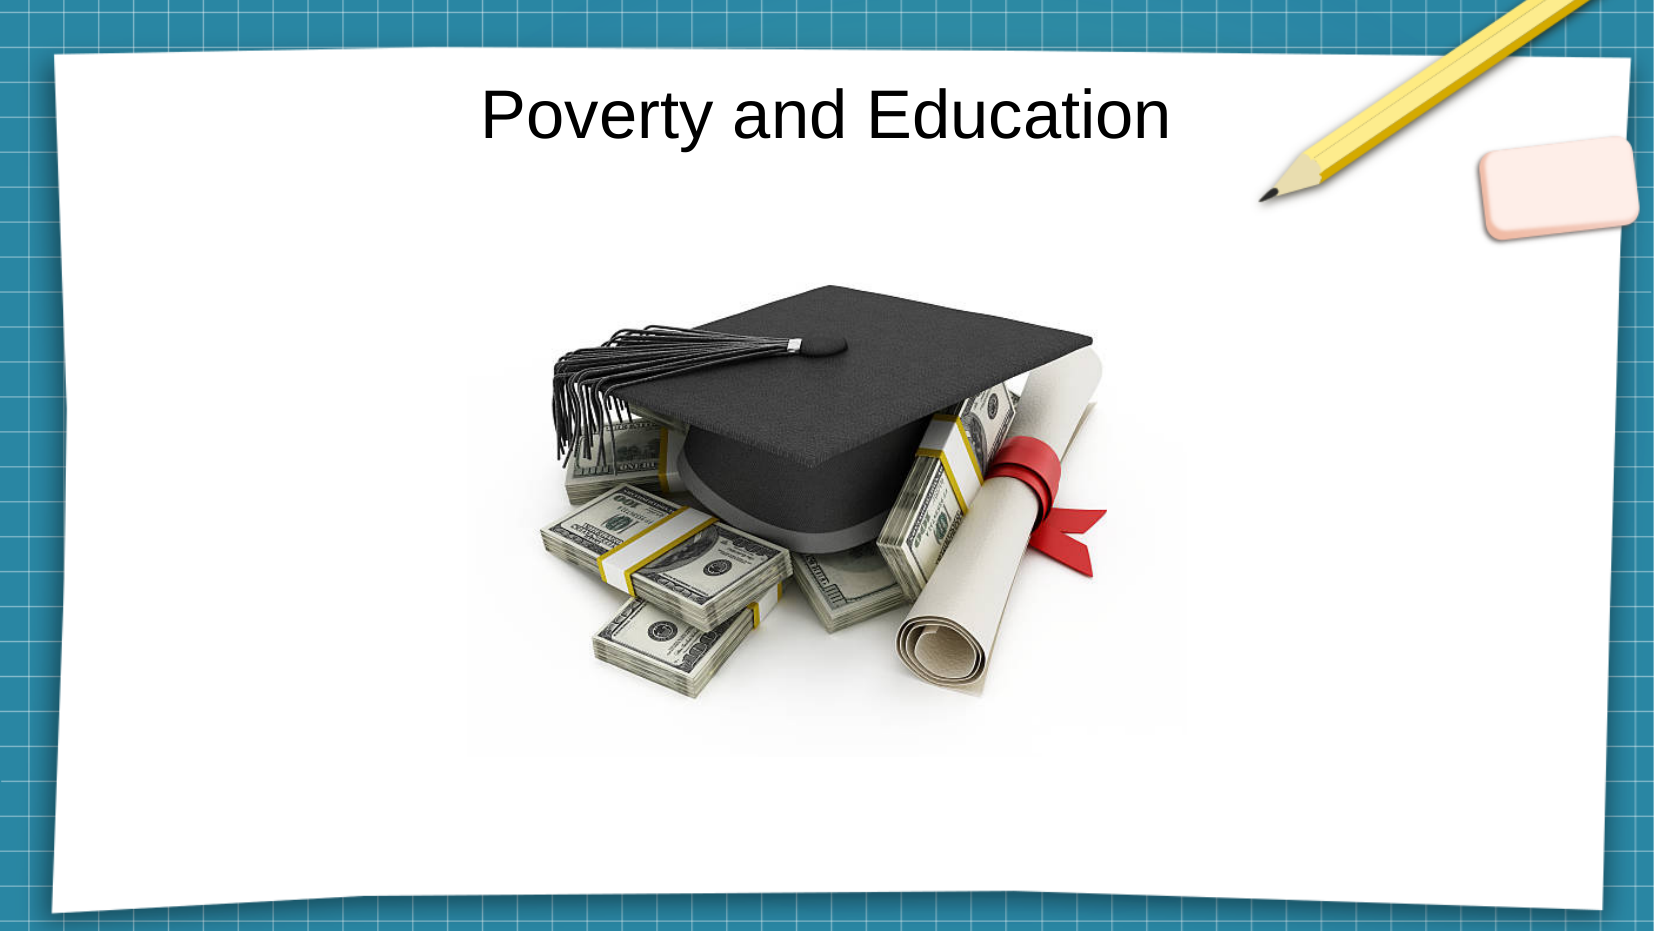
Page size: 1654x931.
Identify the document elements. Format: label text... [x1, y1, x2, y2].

picture [0, 0, 1654, 931]
title Poverty and Education [82, 37, 1571, 193]
